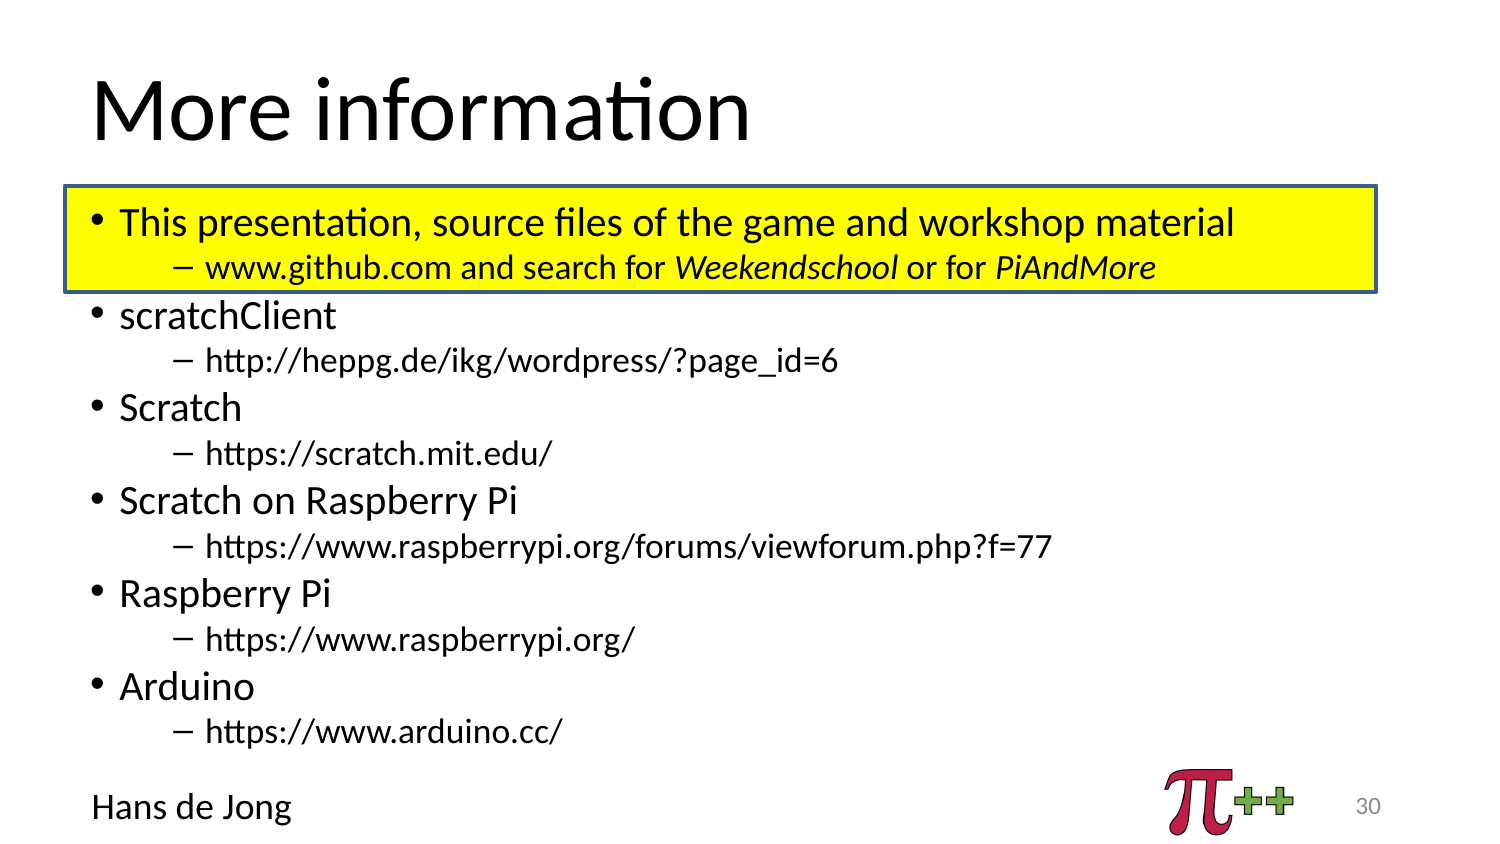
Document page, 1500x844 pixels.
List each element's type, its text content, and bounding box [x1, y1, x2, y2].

text_box 30 [1340, 782, 1426, 827]
list This presentation, source files of the game and workshop material www.github.com and search for Weekendschool or for PiAndMore scratchClient http://heppg.de/ikg/wordpress/?page_id=6 Scratch https://scratch.mit.edu/ Scratch on Raspberry Pi https://www.raspberrypi.org/forums/viewforum.php?f=77 Raspberry Pi https://www.raspberrypi.org/ Arduino https://www.arduino.cc/ [75, 196, 1426, 777]
title More information [75, 33, 1426, 175]
text_box [65, 186, 1376, 292]
